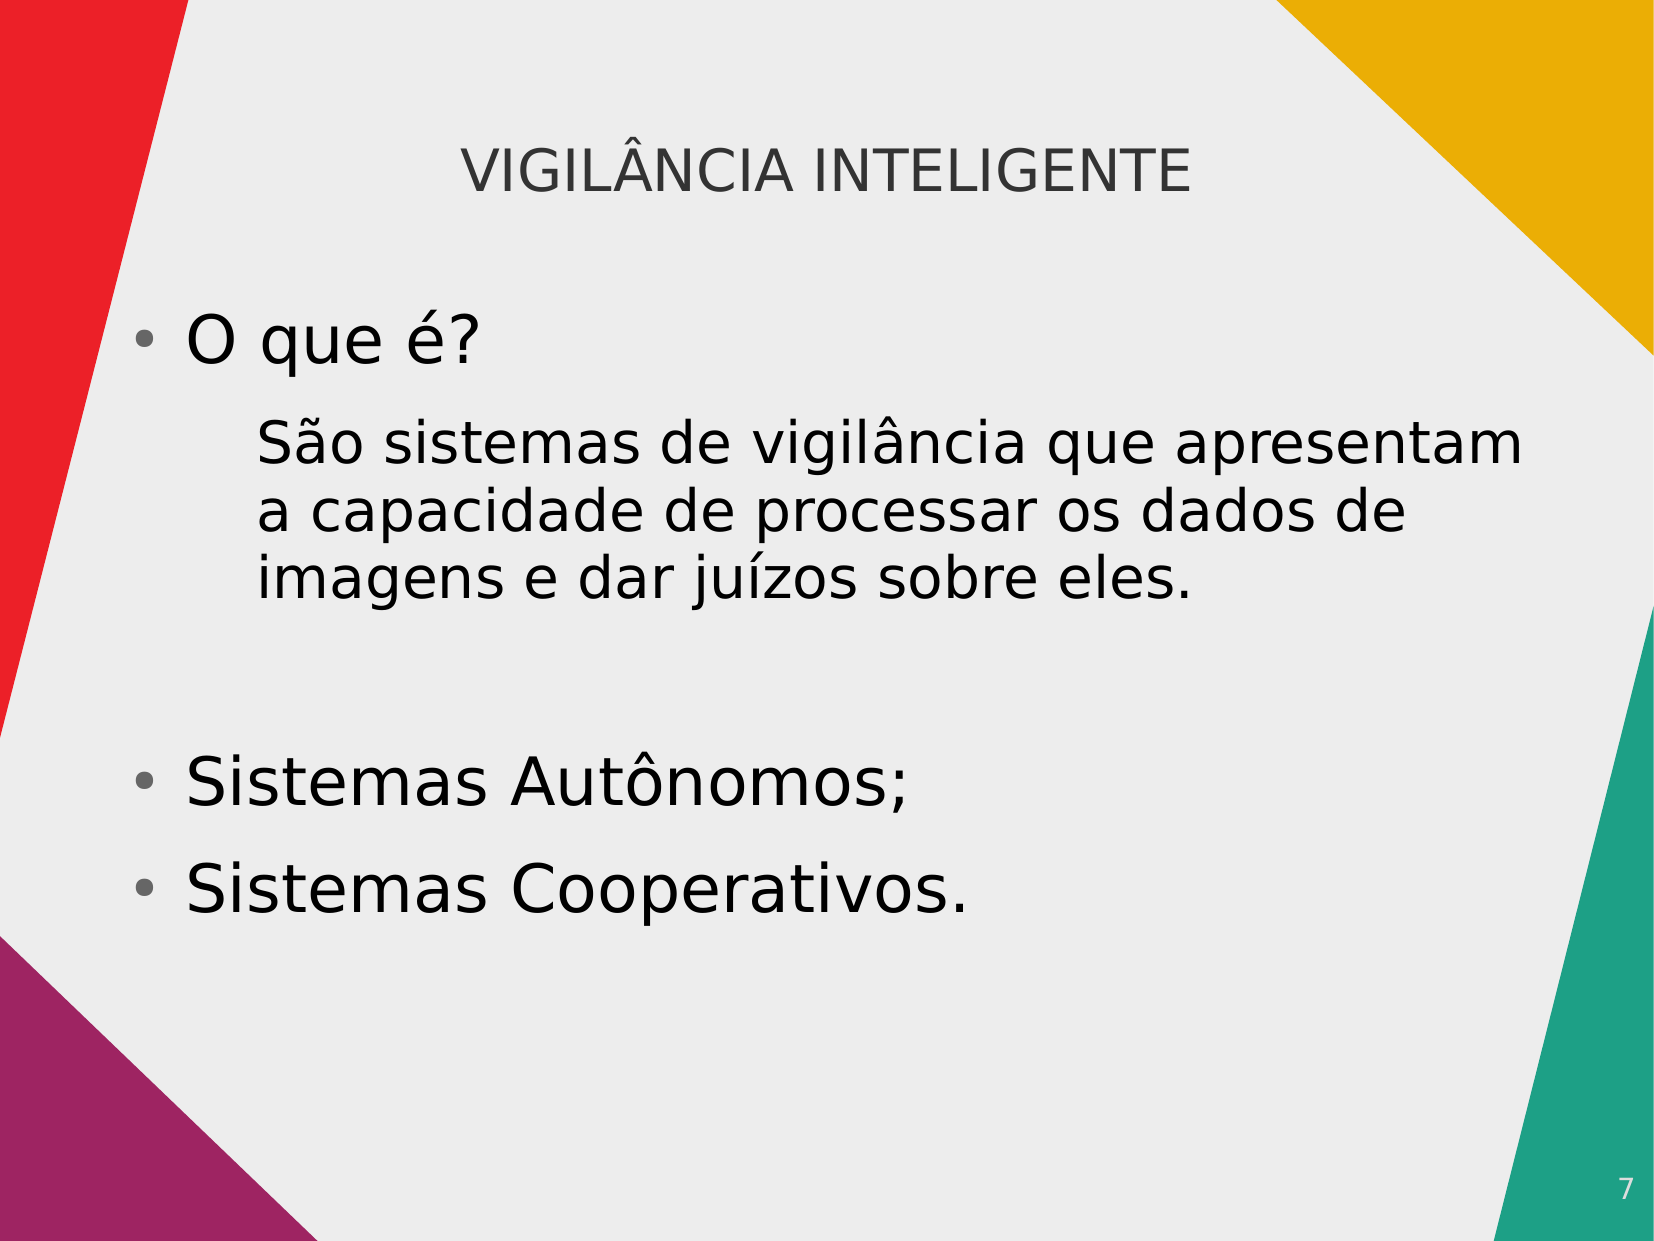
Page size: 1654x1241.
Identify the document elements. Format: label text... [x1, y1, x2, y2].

title VIGILÂNCIA INTELIGENTE [114, 73, 1539, 271]
list O que é? São sistemas de vigilância que apresentam a capacidade de processar os dados de imagens e dar juízos sobre eles. Sistemas Autônomos; Sistemas Cooperativos. [114, 302, 1539, 1033]
